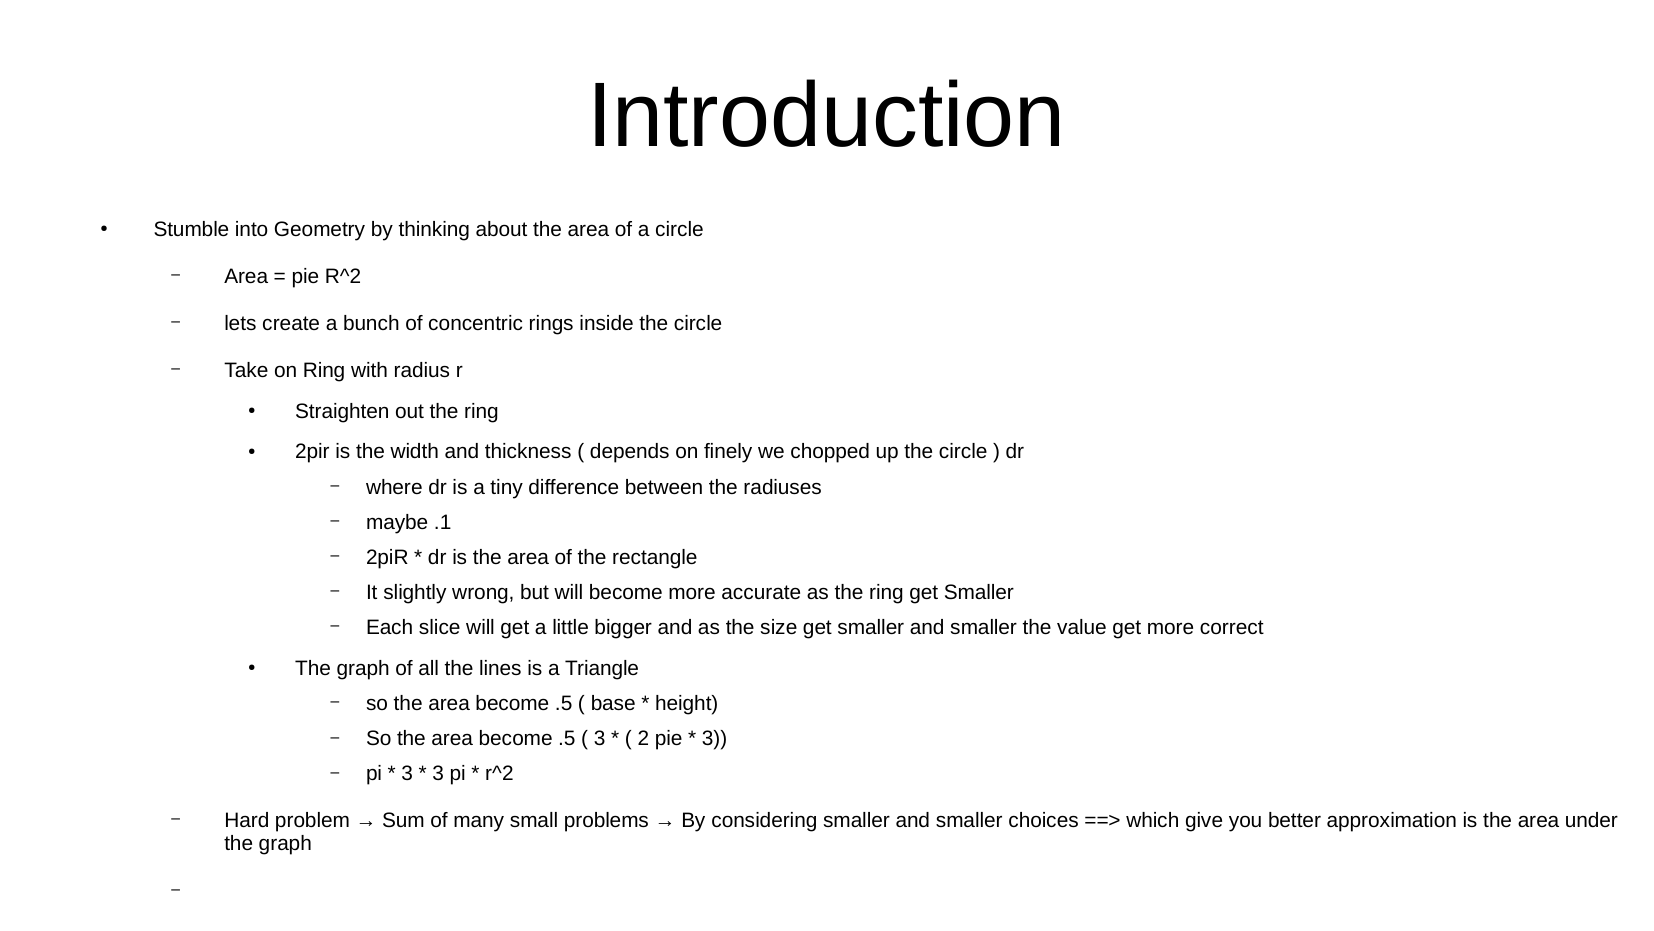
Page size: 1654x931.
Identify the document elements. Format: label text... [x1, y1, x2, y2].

title Introduction [82, 37, 1571, 193]
list Stumble into Geometry by thinking about the area of a circle Area = pie R^2 lets create a bunch of concentric rings inside the circle Take on Ring with radius r Straighten out the ring 2pir is the width and thickness ( depends on finely we chopped up the circle ) dr where dr is a tiny difference between the radiuses maybe .1 2piR * dr is the area of the rectangle It slightly wrong, but will become more accurate as the ring get Smaller Each slice will get a little bigger and as the size get smaller and smaller the value get more correct The graph of all the lines is a Triangle so the area become .5 ( base * height) So the area become .5 ( 3 * ( 2 pie * 3)) pi * 3 * 3 pi * r^2 Hard problem → Sum of many small problems → By considering smaller and smaller choices ==> which give you better approximation is the area under the graph [82, 217, 1621, 916]
